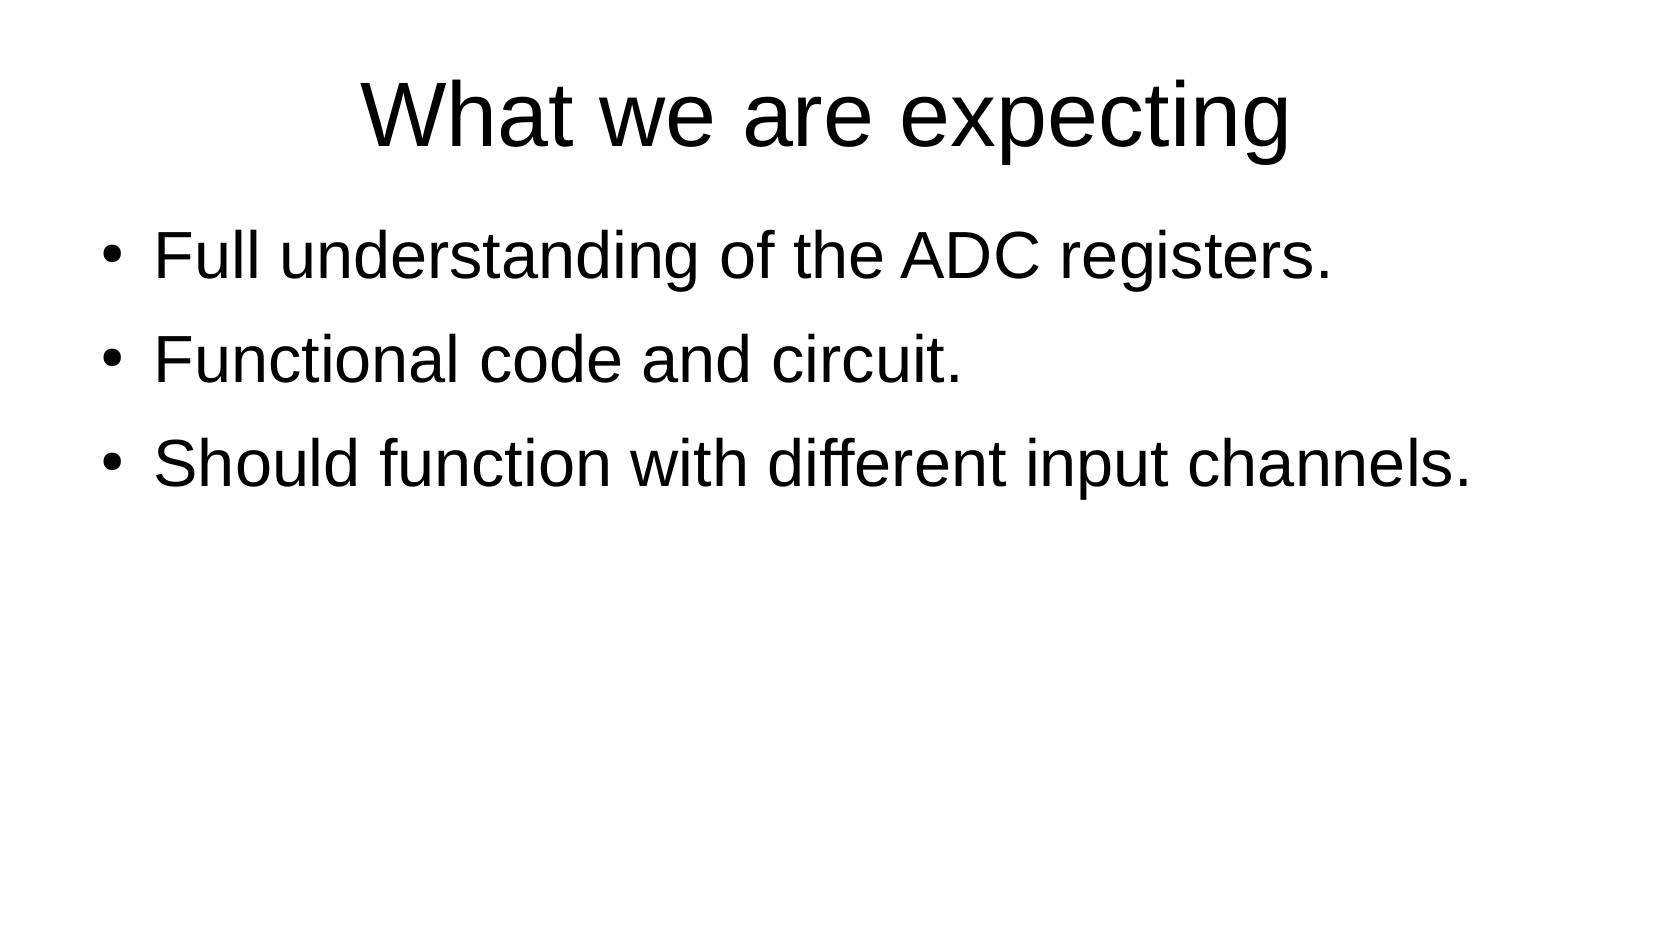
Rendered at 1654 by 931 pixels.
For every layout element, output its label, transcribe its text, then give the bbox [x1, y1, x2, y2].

title What we are expecting [82, 37, 1571, 193]
list Full understanding of the ADC registers. Functional code and circuit. Should function with different input channels. [82, 217, 1571, 758]
